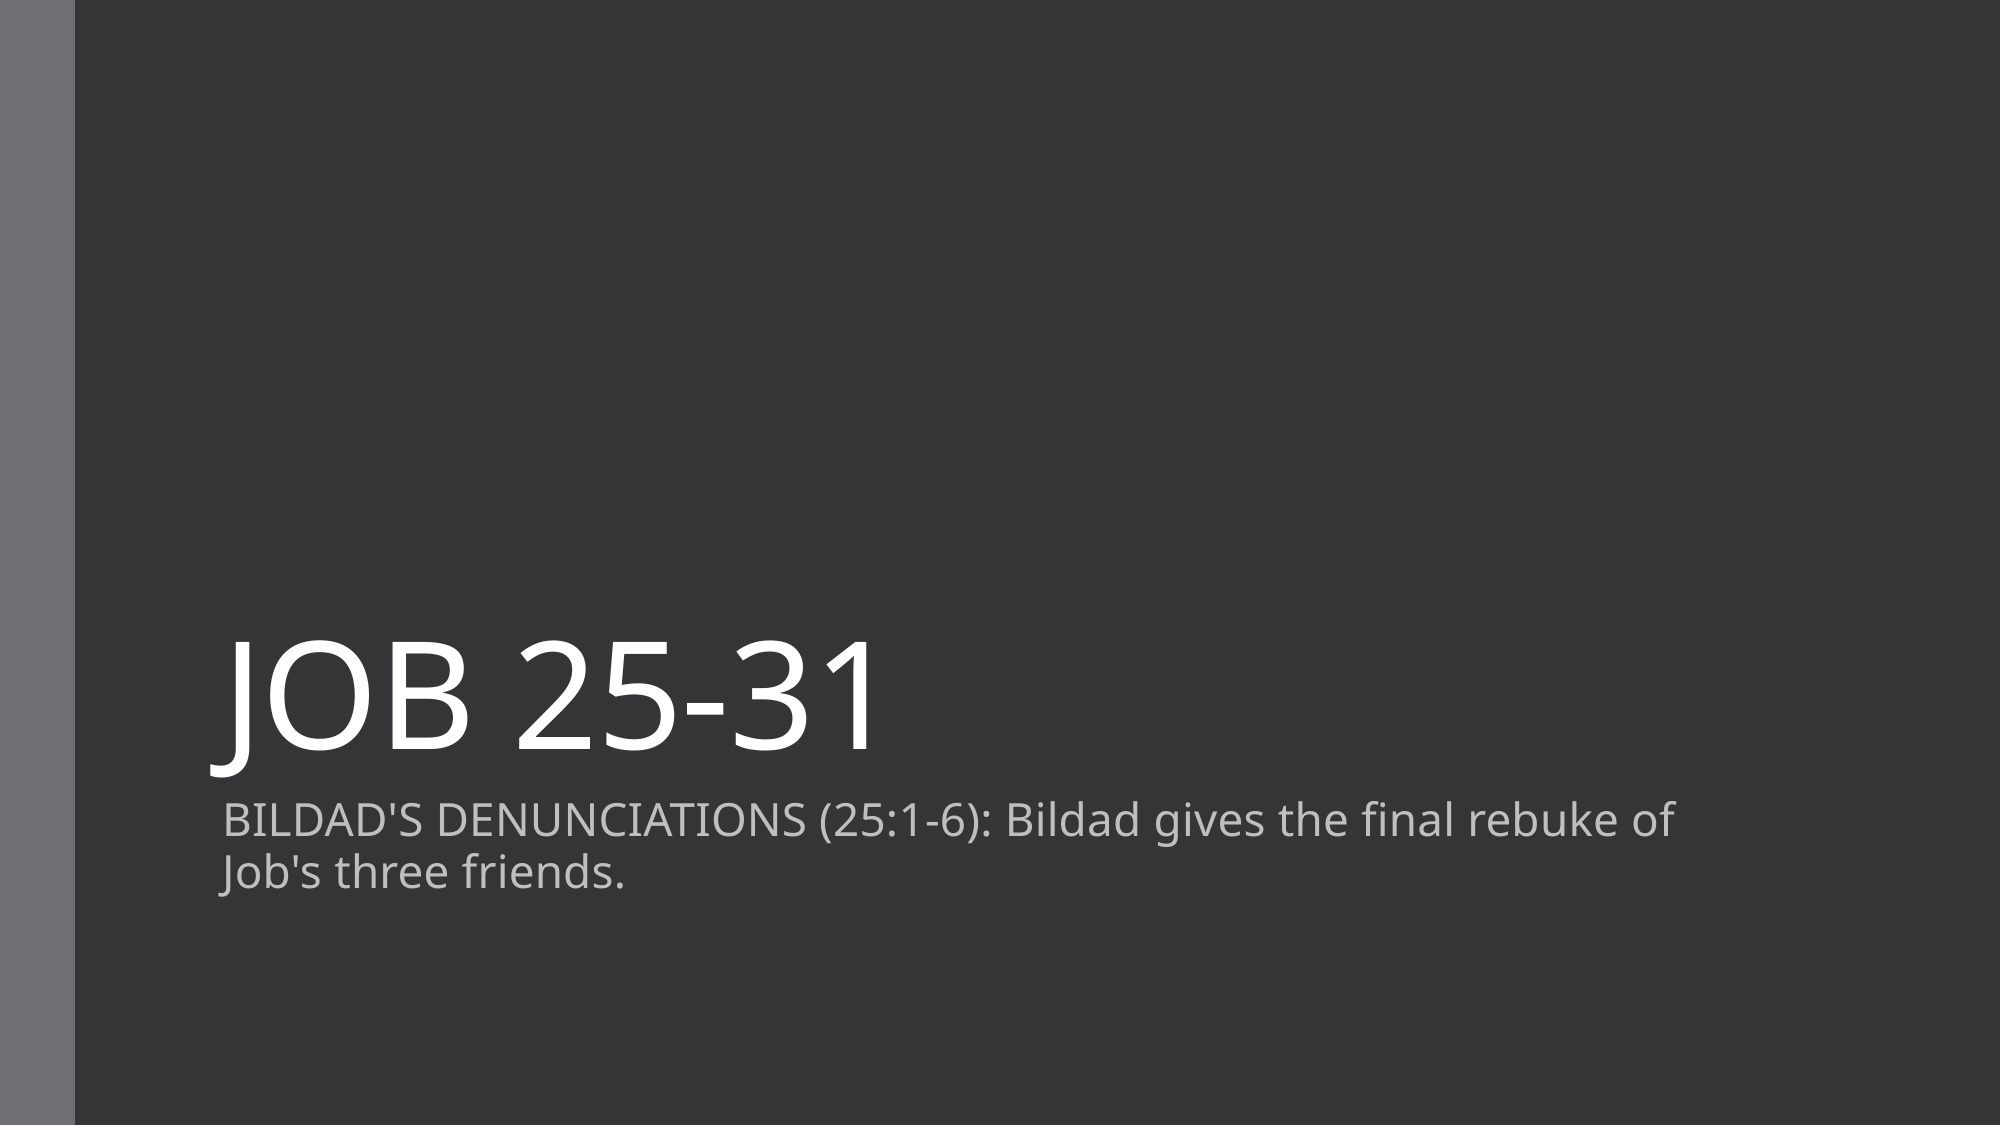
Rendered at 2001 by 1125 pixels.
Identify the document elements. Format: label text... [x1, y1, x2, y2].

subtitle BILDAD'S DENUNCIATIONS (25:1-6): Bildad gives the final rebuke of Job's three friends. [206, 787, 1752, 1066]
title JOB 25-31 [206, 124, 1752, 787]
